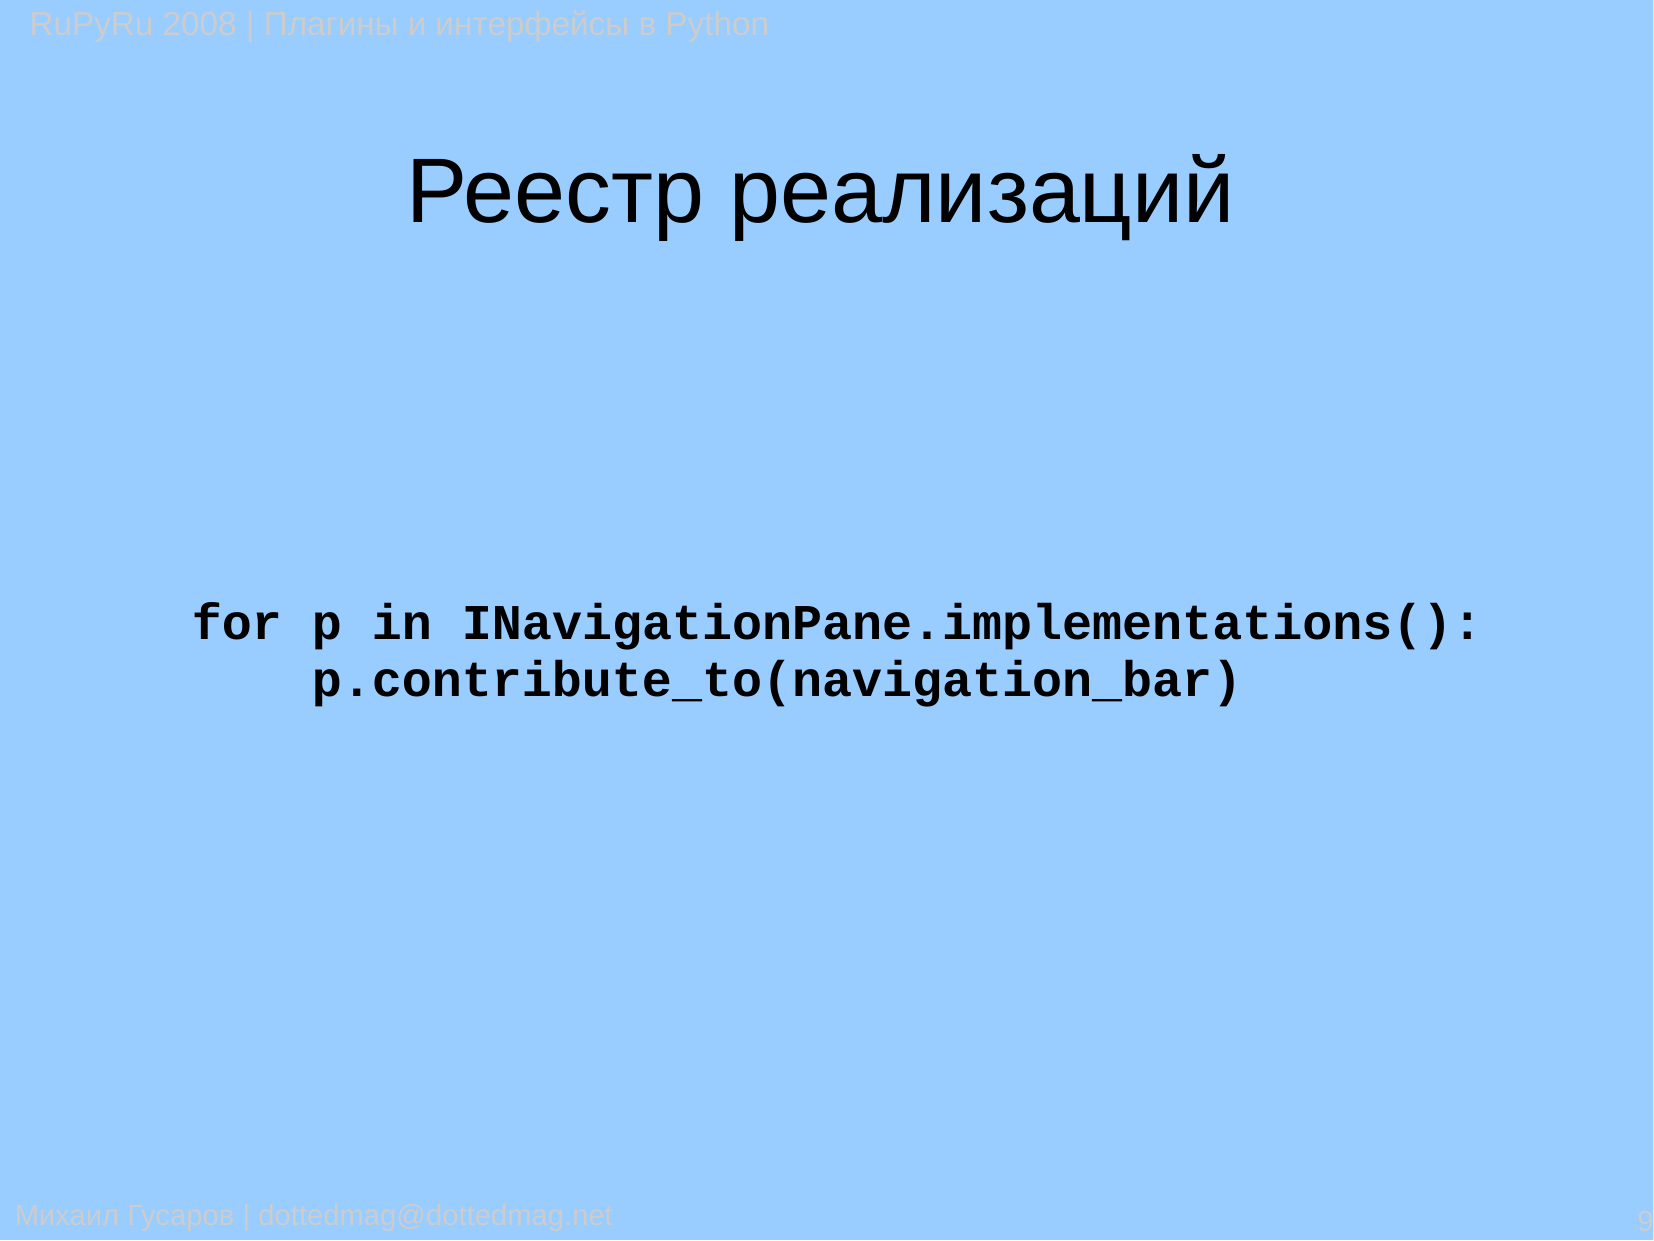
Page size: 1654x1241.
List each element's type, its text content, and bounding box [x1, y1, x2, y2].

text_box for p in INavigationPane.implementations(): p.contribute_to(navigation_bar) [177, 590, 1497, 719]
title Реестр реализаций [76, 97, 1565, 285]
